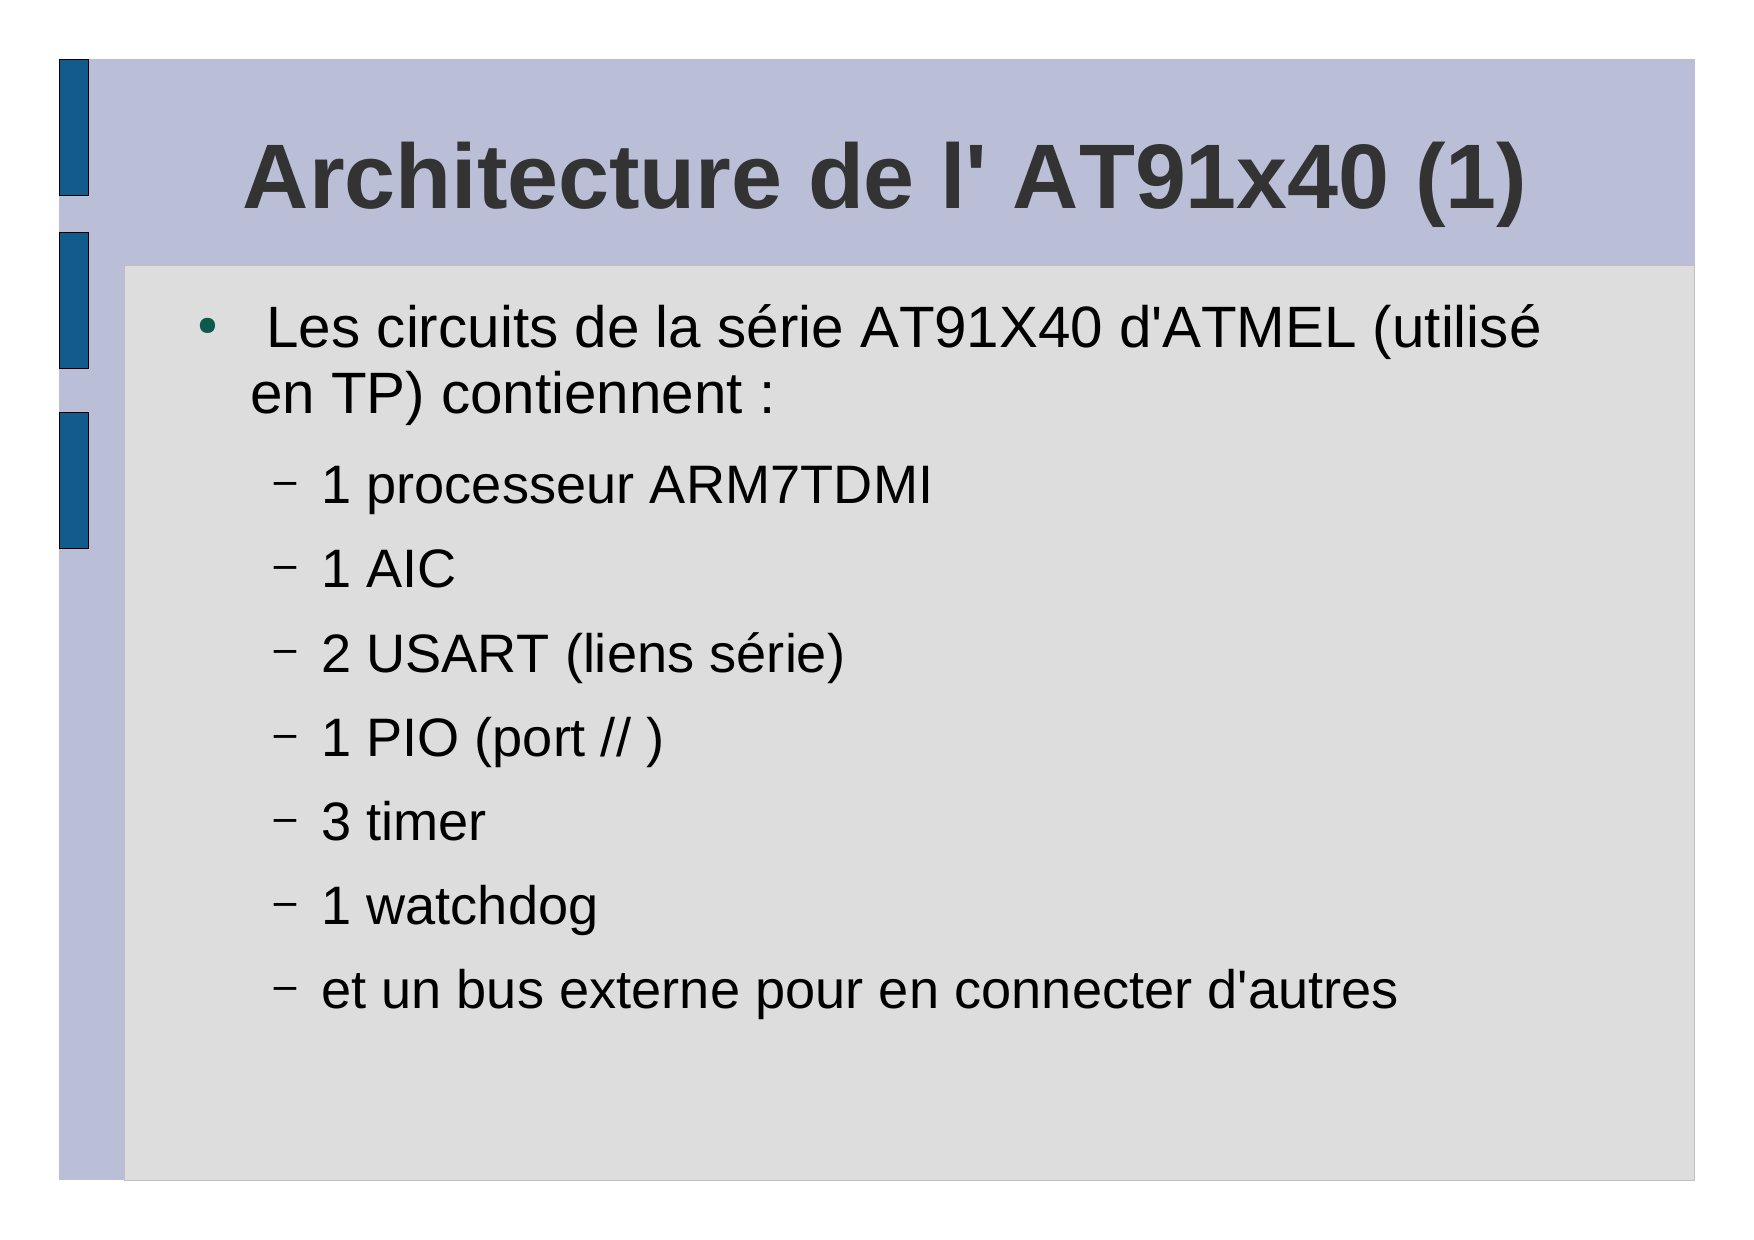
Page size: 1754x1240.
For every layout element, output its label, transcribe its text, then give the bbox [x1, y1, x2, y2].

title Architecture de l' AT91x40 (1) [118, 88, 1654, 266]
list Les circuits de la série AT91X40 d'ATMEL (utilisé en TP) contiennent : 1 processeur ARM7TDMI 1 AIC 2 USART (liens série) 1 PIO (port // ) 3 timer 1 watchdog et un bus externe pour en connecter d'autres [179, 295, 1577, 1093]
